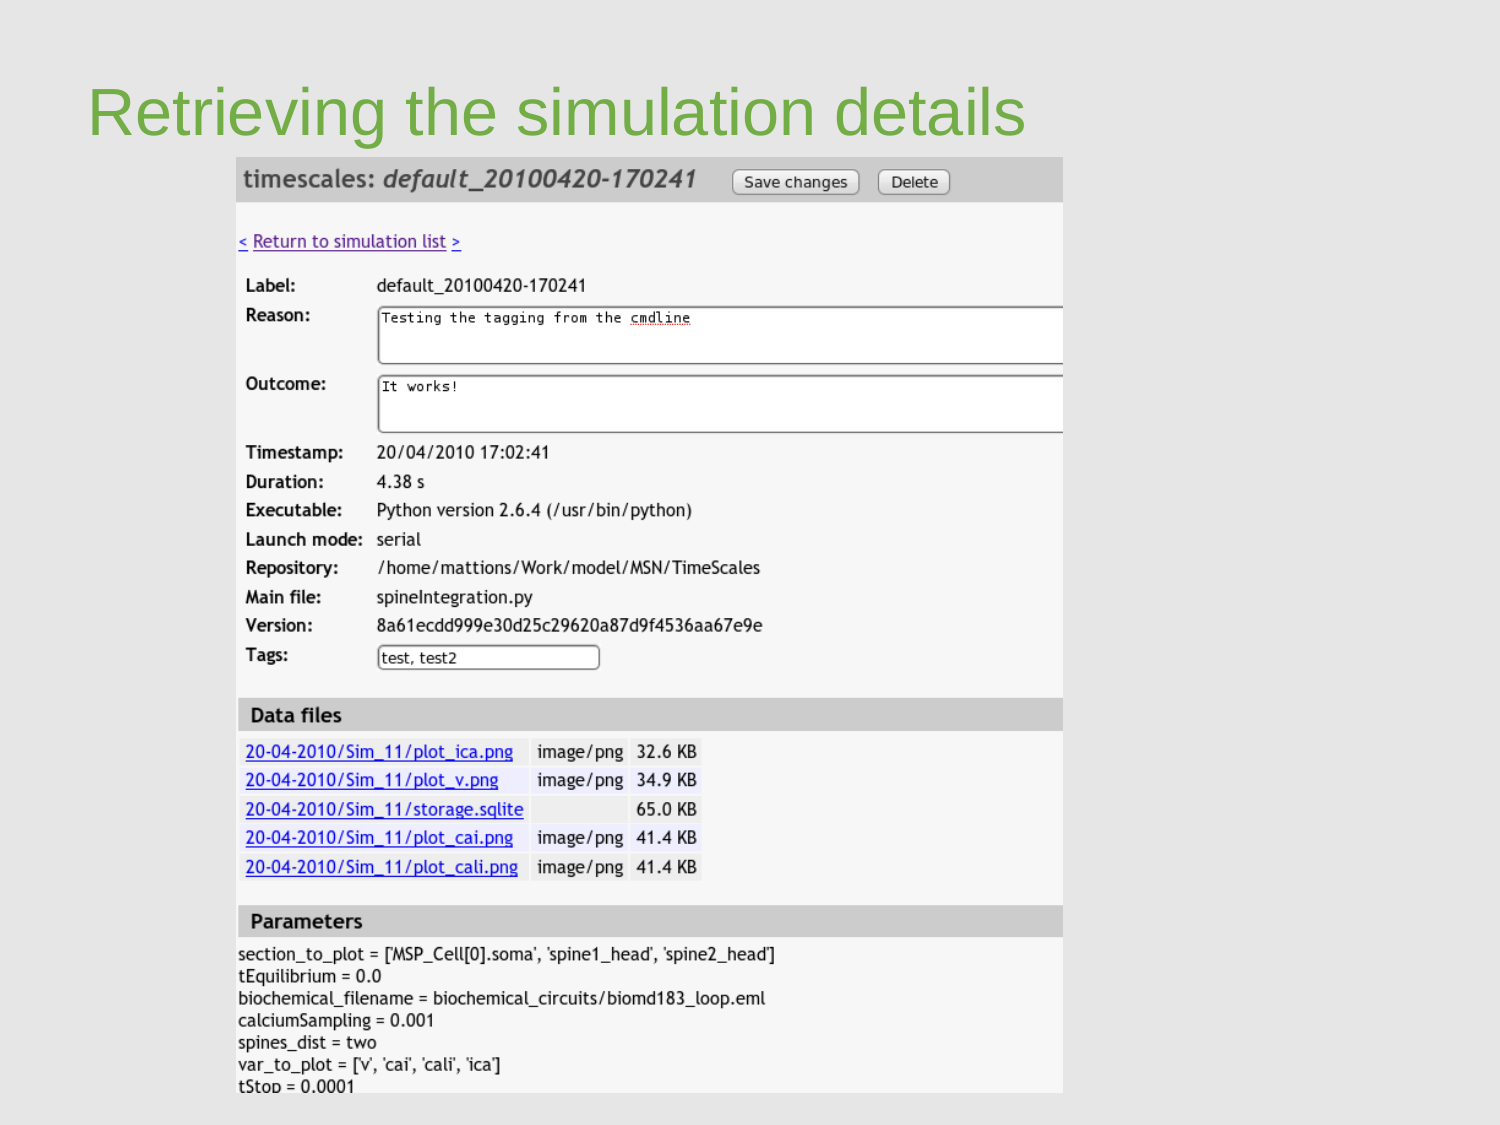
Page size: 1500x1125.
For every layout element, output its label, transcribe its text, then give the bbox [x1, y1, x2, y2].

picture [236, 157, 1063, 1093]
title Retrieving the simulation details [87, 57, 1426, 168]
